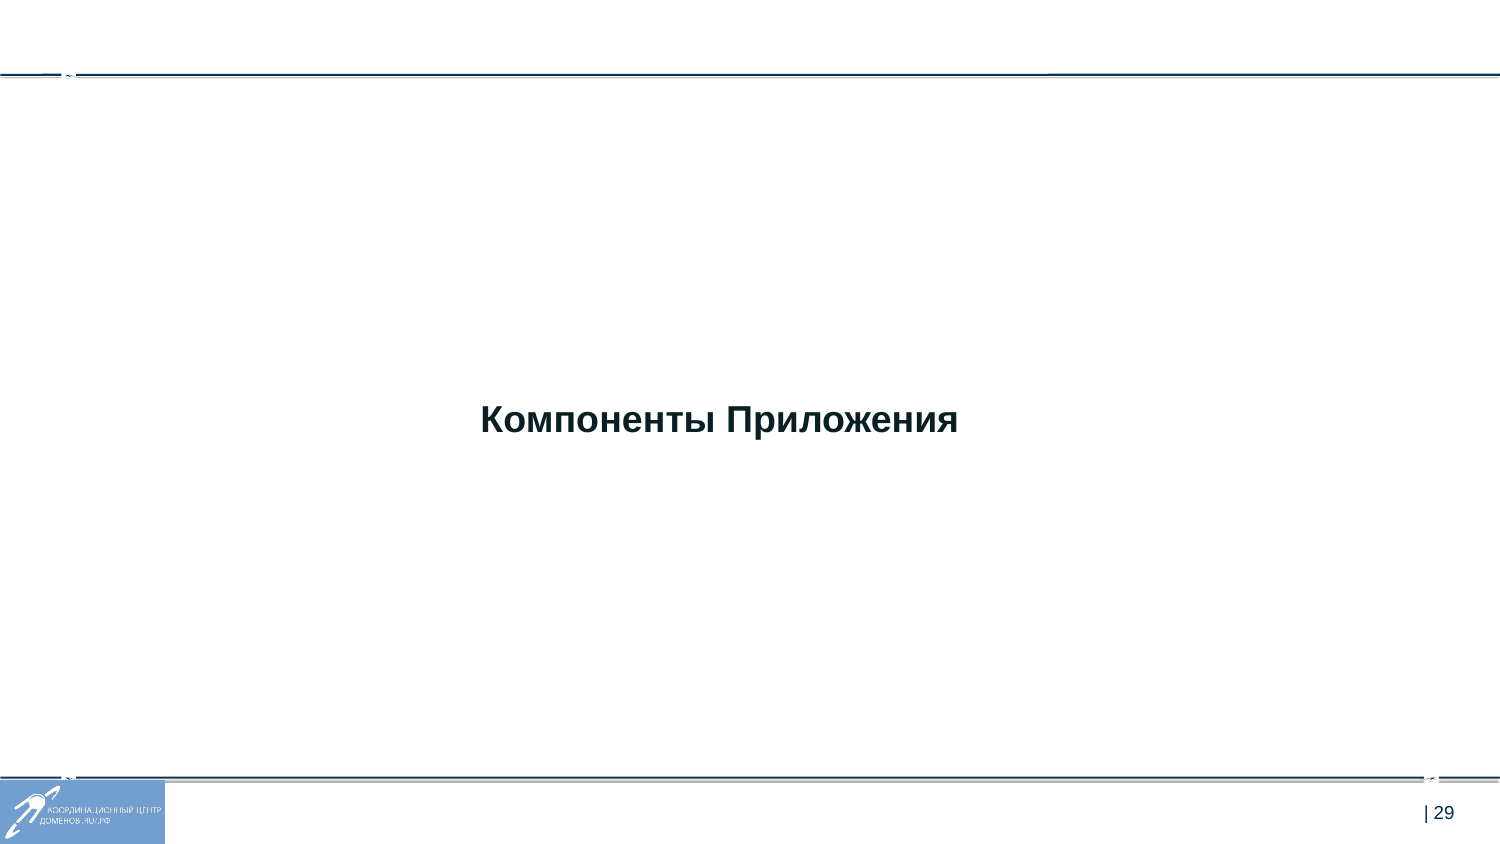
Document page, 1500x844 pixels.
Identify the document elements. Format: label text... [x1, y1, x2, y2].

title Компоненты Приложения [62, 379, 1378, 436]
picture [0, 779, 166, 844]
